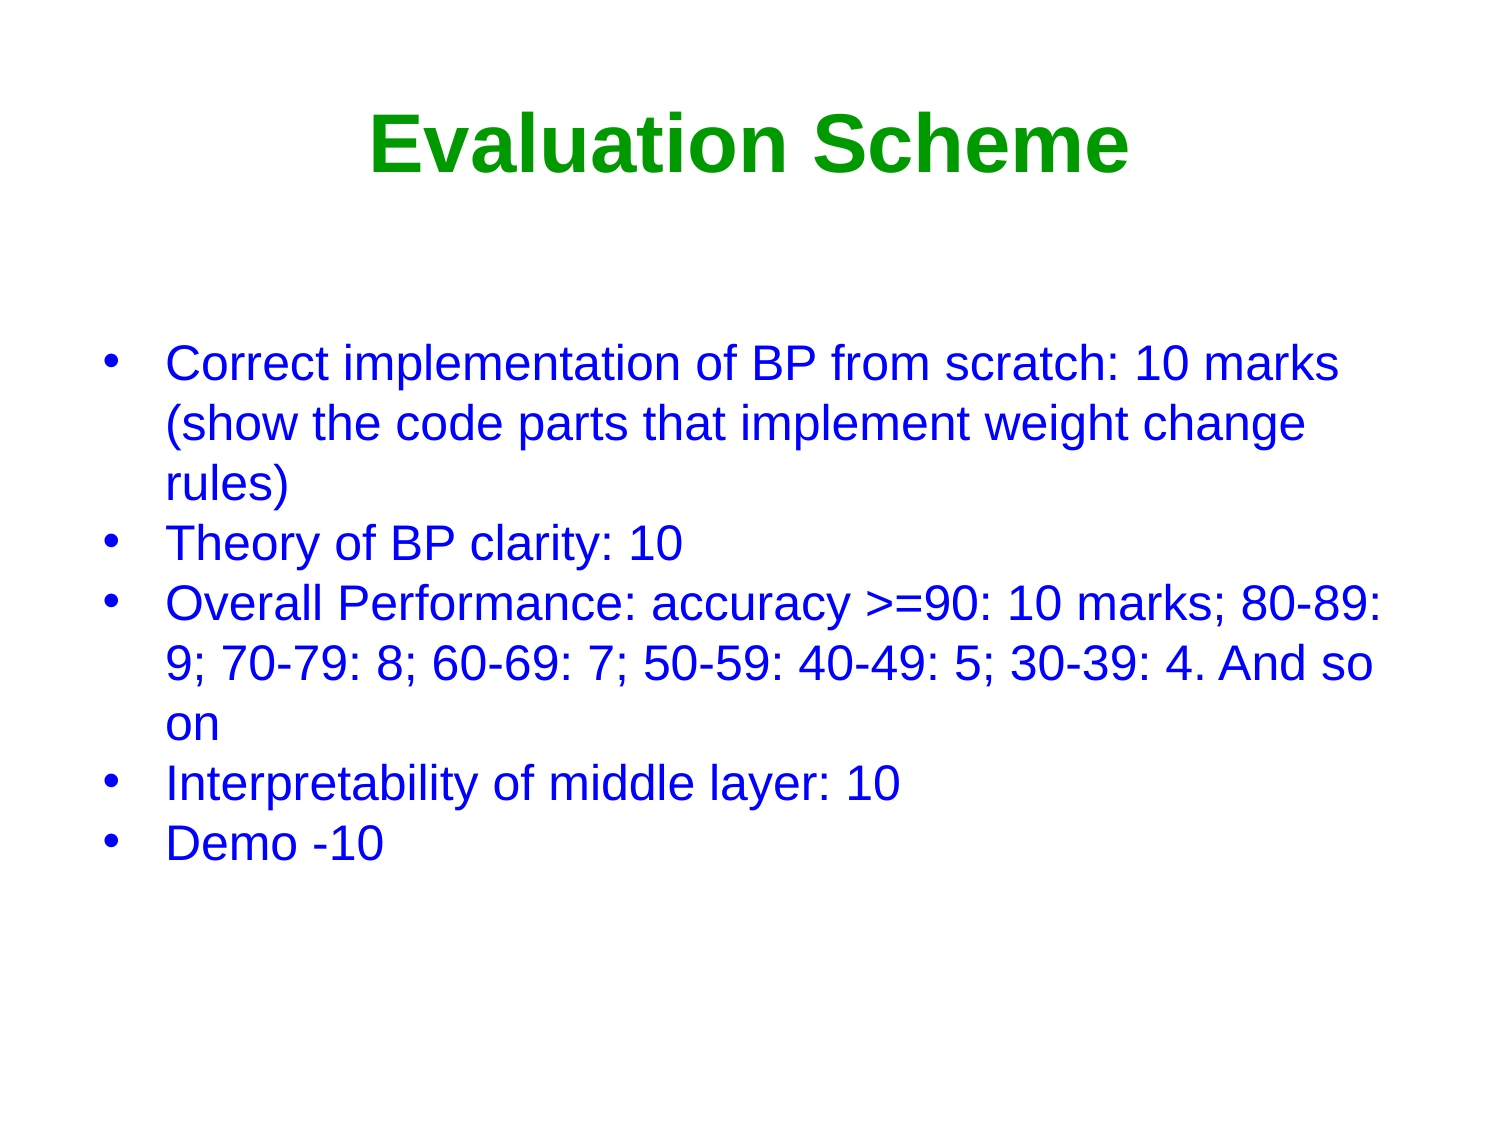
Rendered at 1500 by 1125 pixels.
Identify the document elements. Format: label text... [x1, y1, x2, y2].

list Correct implementation of BP from scratch: 10 marks (show the code parts that implement weight change rules) Theory of BP clarity: 10 Overall Performance: accuracy >=90: 10 marks; 80-89: 9; 70-79: 8; 60-69: 7; 50-59: 40-49: 5; 30-39: 4. And so on Interpretability of middle layer: 10 Demo -10 [75, 262, 1425, 1005]
title Evaluation Scheme [75, 45, 1425, 233]
